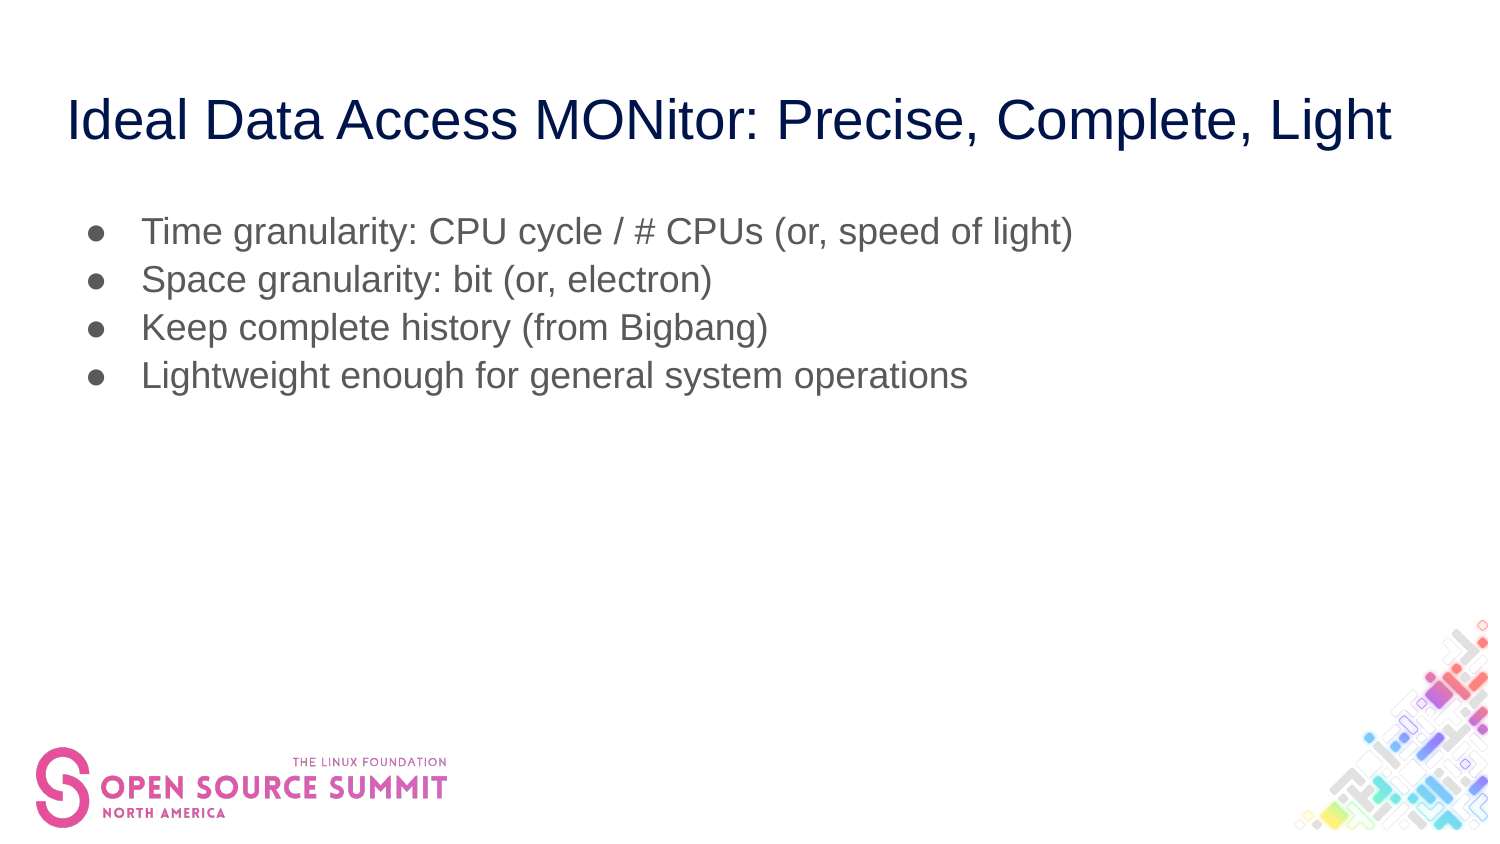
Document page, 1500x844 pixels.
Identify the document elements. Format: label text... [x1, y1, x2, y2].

list Time granularity: CPU cycle / # CPUs (or, speed of light) Space granularity: bit (or, electron) Keep complete history (from Bigbang) Lightweight enough for general system operations [51, 189, 1449, 734]
title Ideal Data Access MONitor: Precise, Complete, Light [51, 72, 1449, 167]
picture [1294, 620, 1488, 830]
picture [36, 747, 447, 828]
